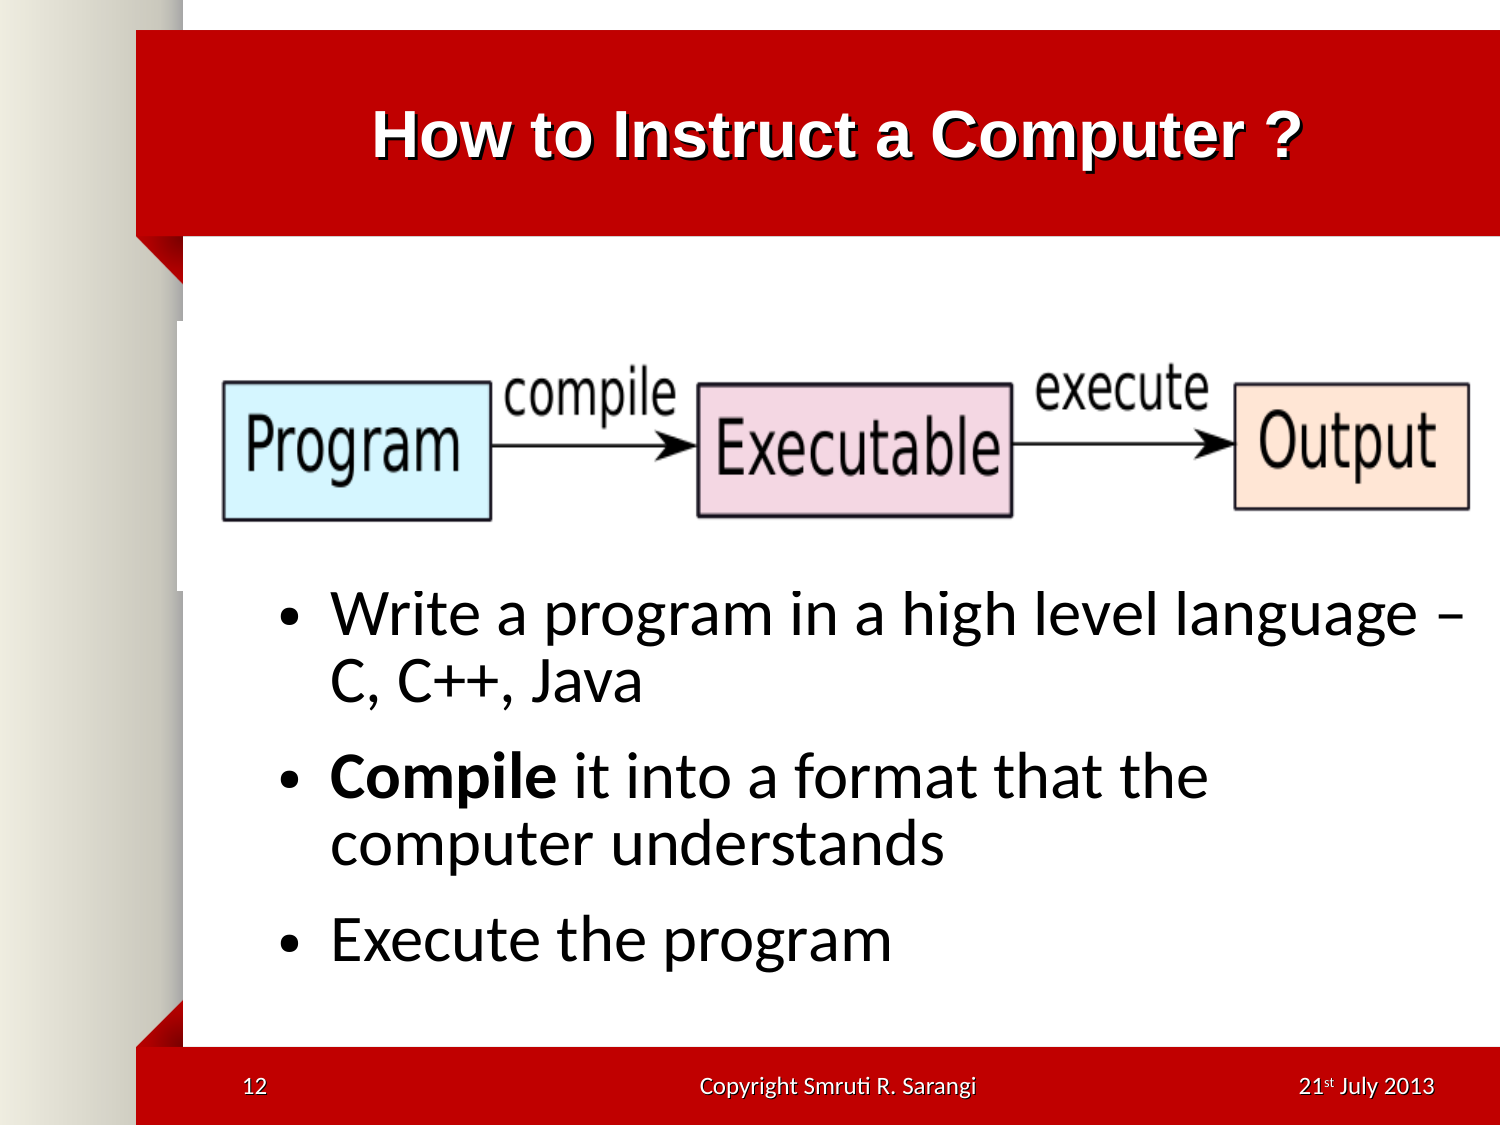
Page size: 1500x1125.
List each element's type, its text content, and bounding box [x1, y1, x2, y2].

list Write a program in a high level language – C, C++, Java Compile it into a format that the computer understands Execute the program [259, 591, 1477, 1034]
picture [0, 0, 1500, 1125]
title How to Instruct a Computer ? [230, 57, 1447, 211]
